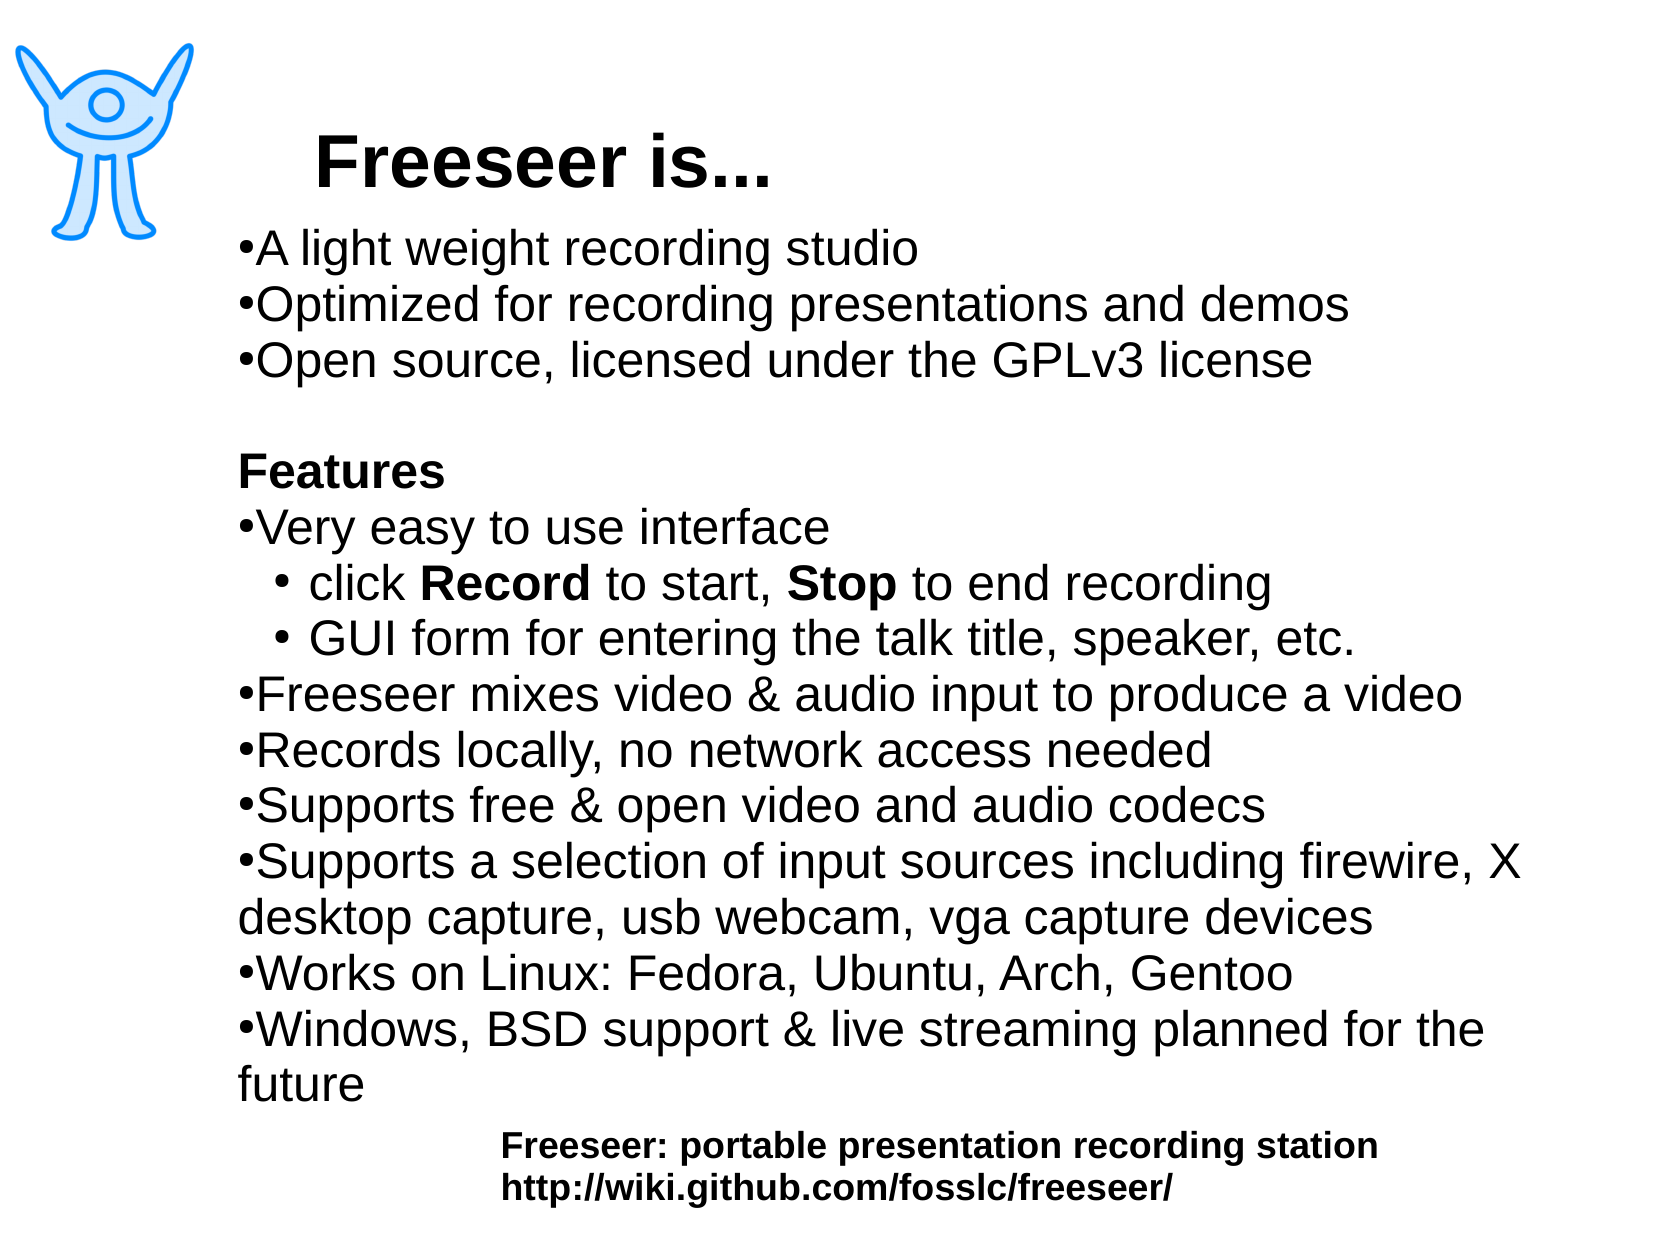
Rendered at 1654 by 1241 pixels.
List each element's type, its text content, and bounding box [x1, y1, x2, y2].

text_box A light weight recording studio Optimized for recording presentations and demos Open source, licensed under the GPLv3 license Features Very easy to use interface click Record to start, Stop to end recording GUI form for entering the talk title, speaker, etc. Freeseer mixes video & audio input to produce a video Records locally, no network access needed Supports free & open video and audio codecs Supports a selection of input sources including firewire, X desktop capture, usb webcam, vga capture devices Works on Linux: Fedora, Ubuntu, Arch, Gentoo Windows, BSD support & live streaming planned for the future [222, 212, 1573, 1120]
picture [8, 25, 198, 293]
text_box Freeseer is... [300, 112, 1501, 212]
